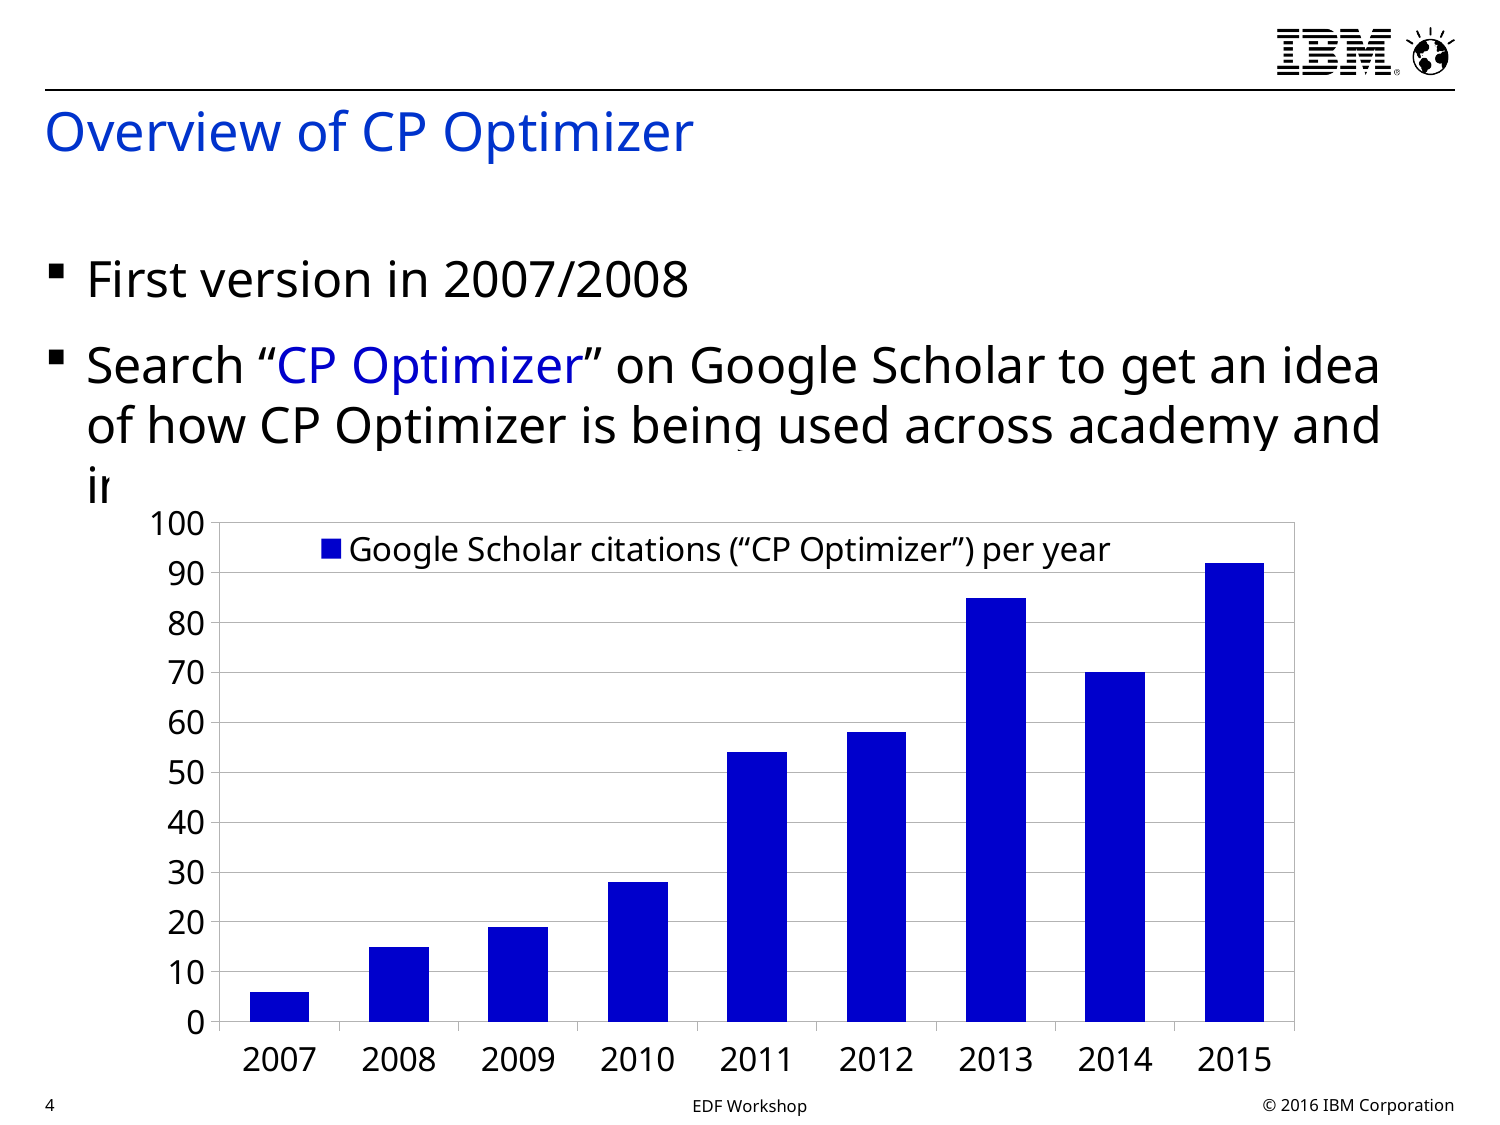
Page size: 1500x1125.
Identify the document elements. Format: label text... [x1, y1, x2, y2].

picture [1260, 10, 1468, 90]
title Overview of CP Optimizer [29, 97, 1455, 203]
list First version in 2007/2008 Search “CP Optimizer” on Google Scholar to get an idea of how CP Optimizer is being used across academy and industry [29, 239, 1455, 462]
chart [109, 451, 1344, 1099]
